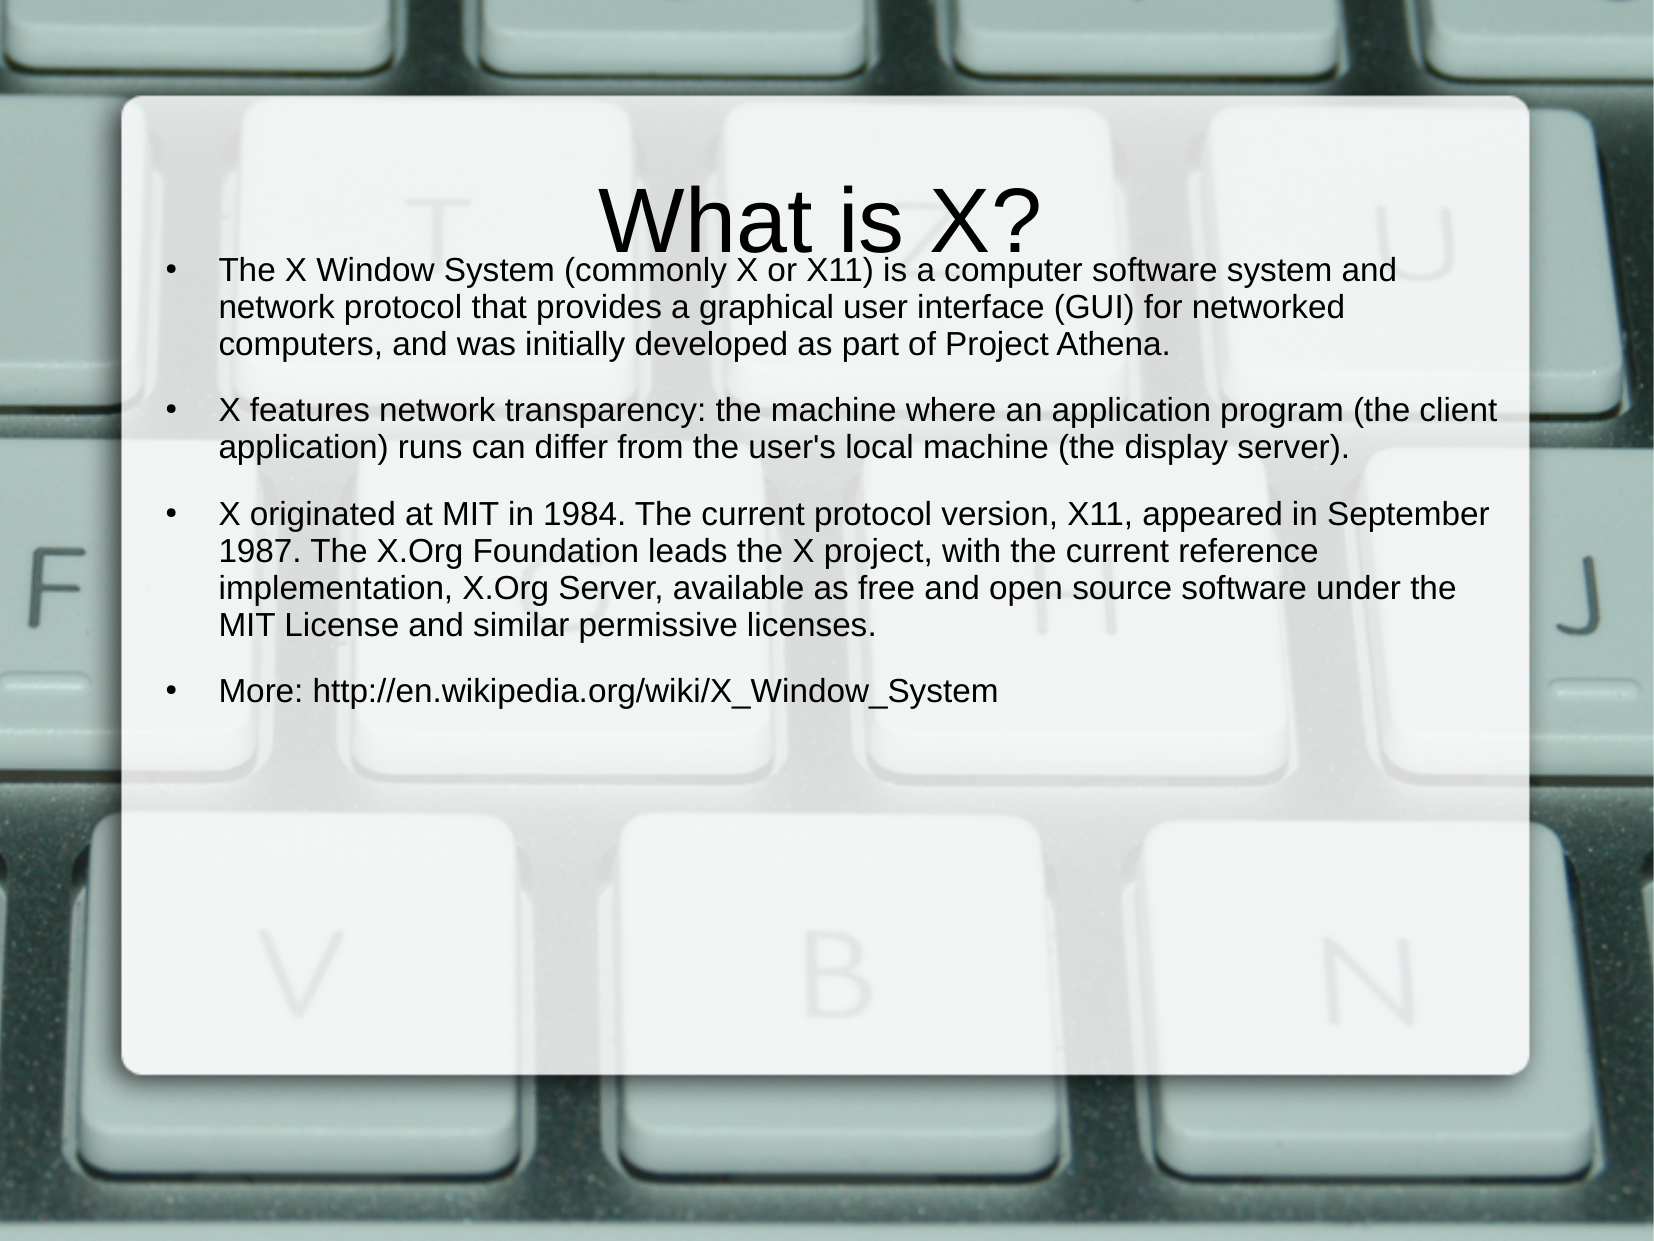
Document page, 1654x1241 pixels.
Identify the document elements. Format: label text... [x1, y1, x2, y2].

list The X Window System (commonly X or X11) is a computer software system and network protocol that provides a graphical user interface (GUI) for networked computers, and was initially developed as part of Project Athena. X features network transparency: the machine where an application program (the client application) runs can differ from the user's local machine (the display server). X originated at MIT in 1984. The current protocol version, X11, appeared in September 1987. The X.Org Foundation leads the X project, with the current reference implementation, X.Org Server, available as free and open source software under the MIT License and similar permissive licenses. More: http://en.wikipedia.org/wiki/X_Window_System [147, 251, 1506, 1055]
title What is X? [135, 125, 1506, 318]
picture [0, 0, 1654, 1241]
